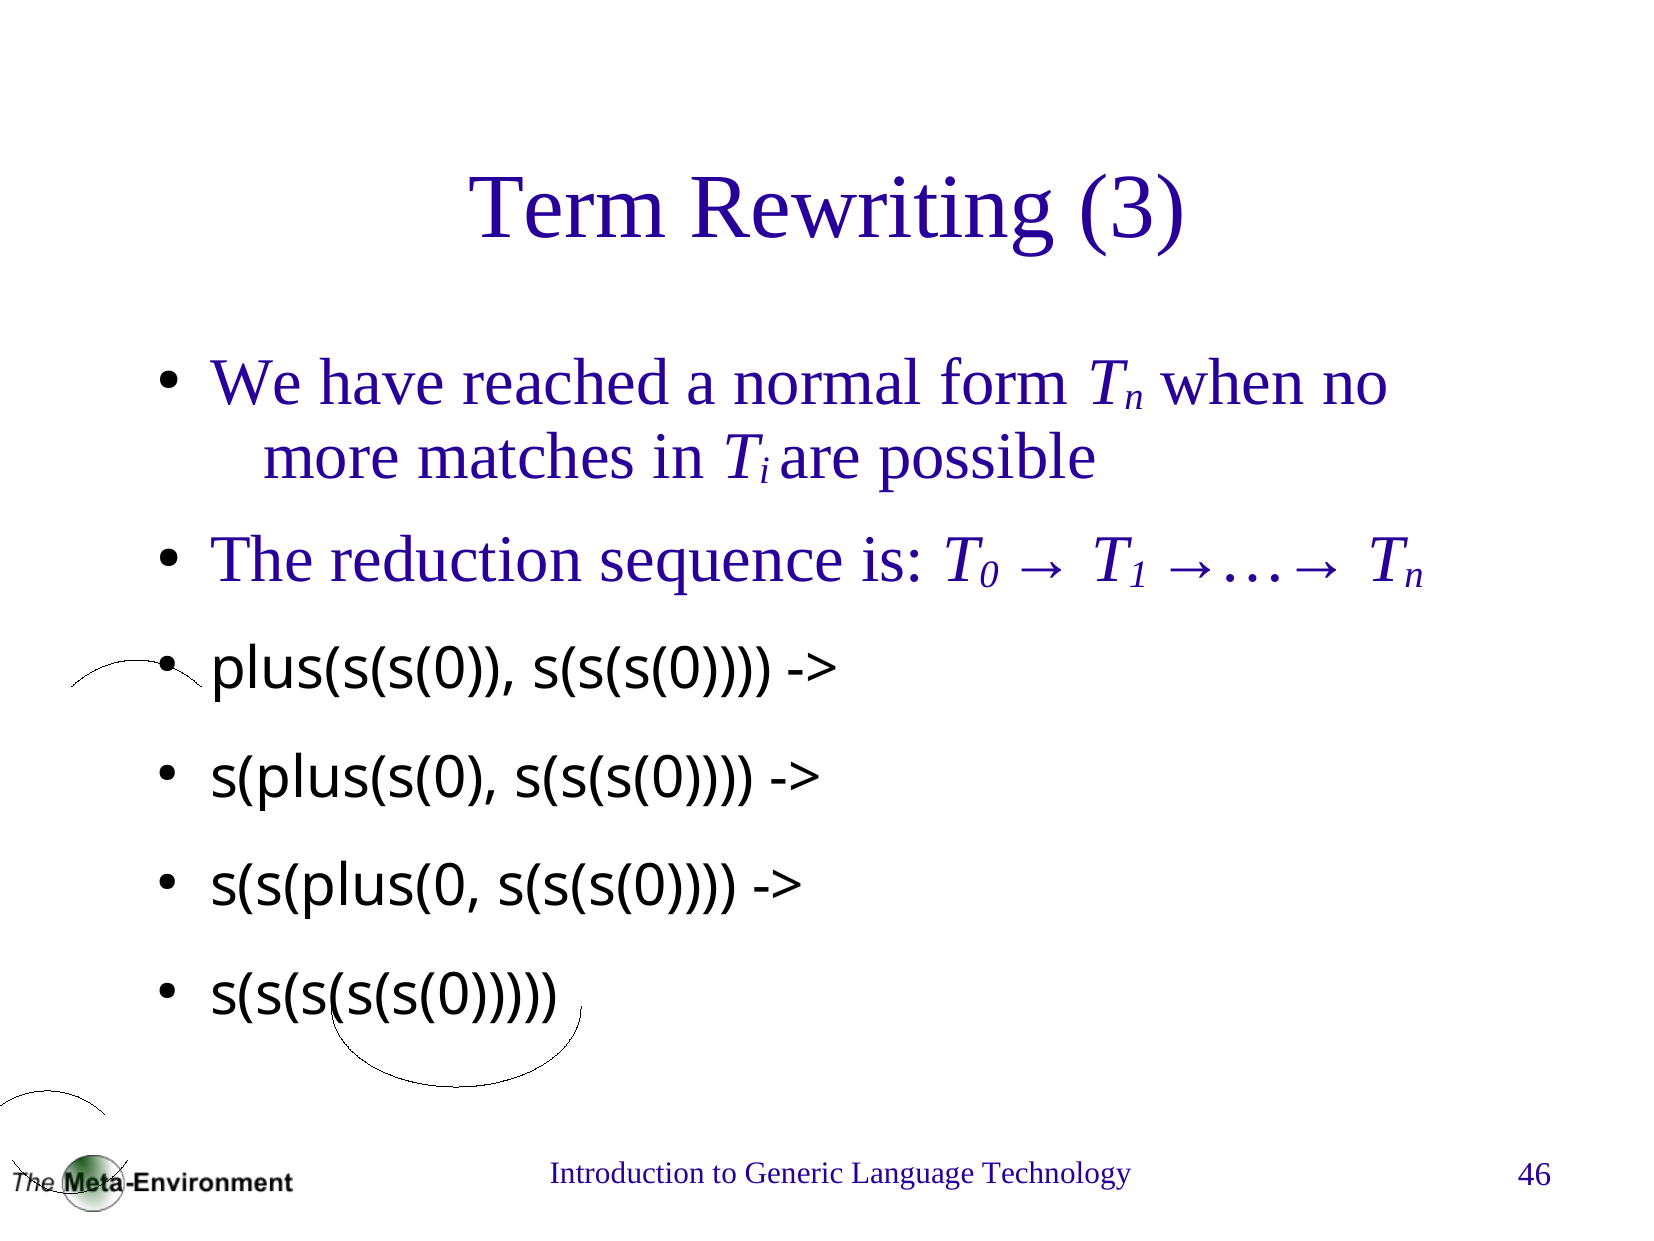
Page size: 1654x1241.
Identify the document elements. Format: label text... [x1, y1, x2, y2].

list We have reached a normal form Tn when no more matches in Ti are possible The reduction sequence is: T0 → T1 →…→ Tn plus(s(s(0)), s(s(s(0)))) -> s(plus(s(0), s(s(s(0)))) -> s(s(plus(0, s(s(s(0)))) -> s(s(s(s(s(0))))) [121, 344, 1534, 1136]
picture [13, 1155, 293, 1212]
title Term Rewriting (3) [121, 102, 1534, 311]
